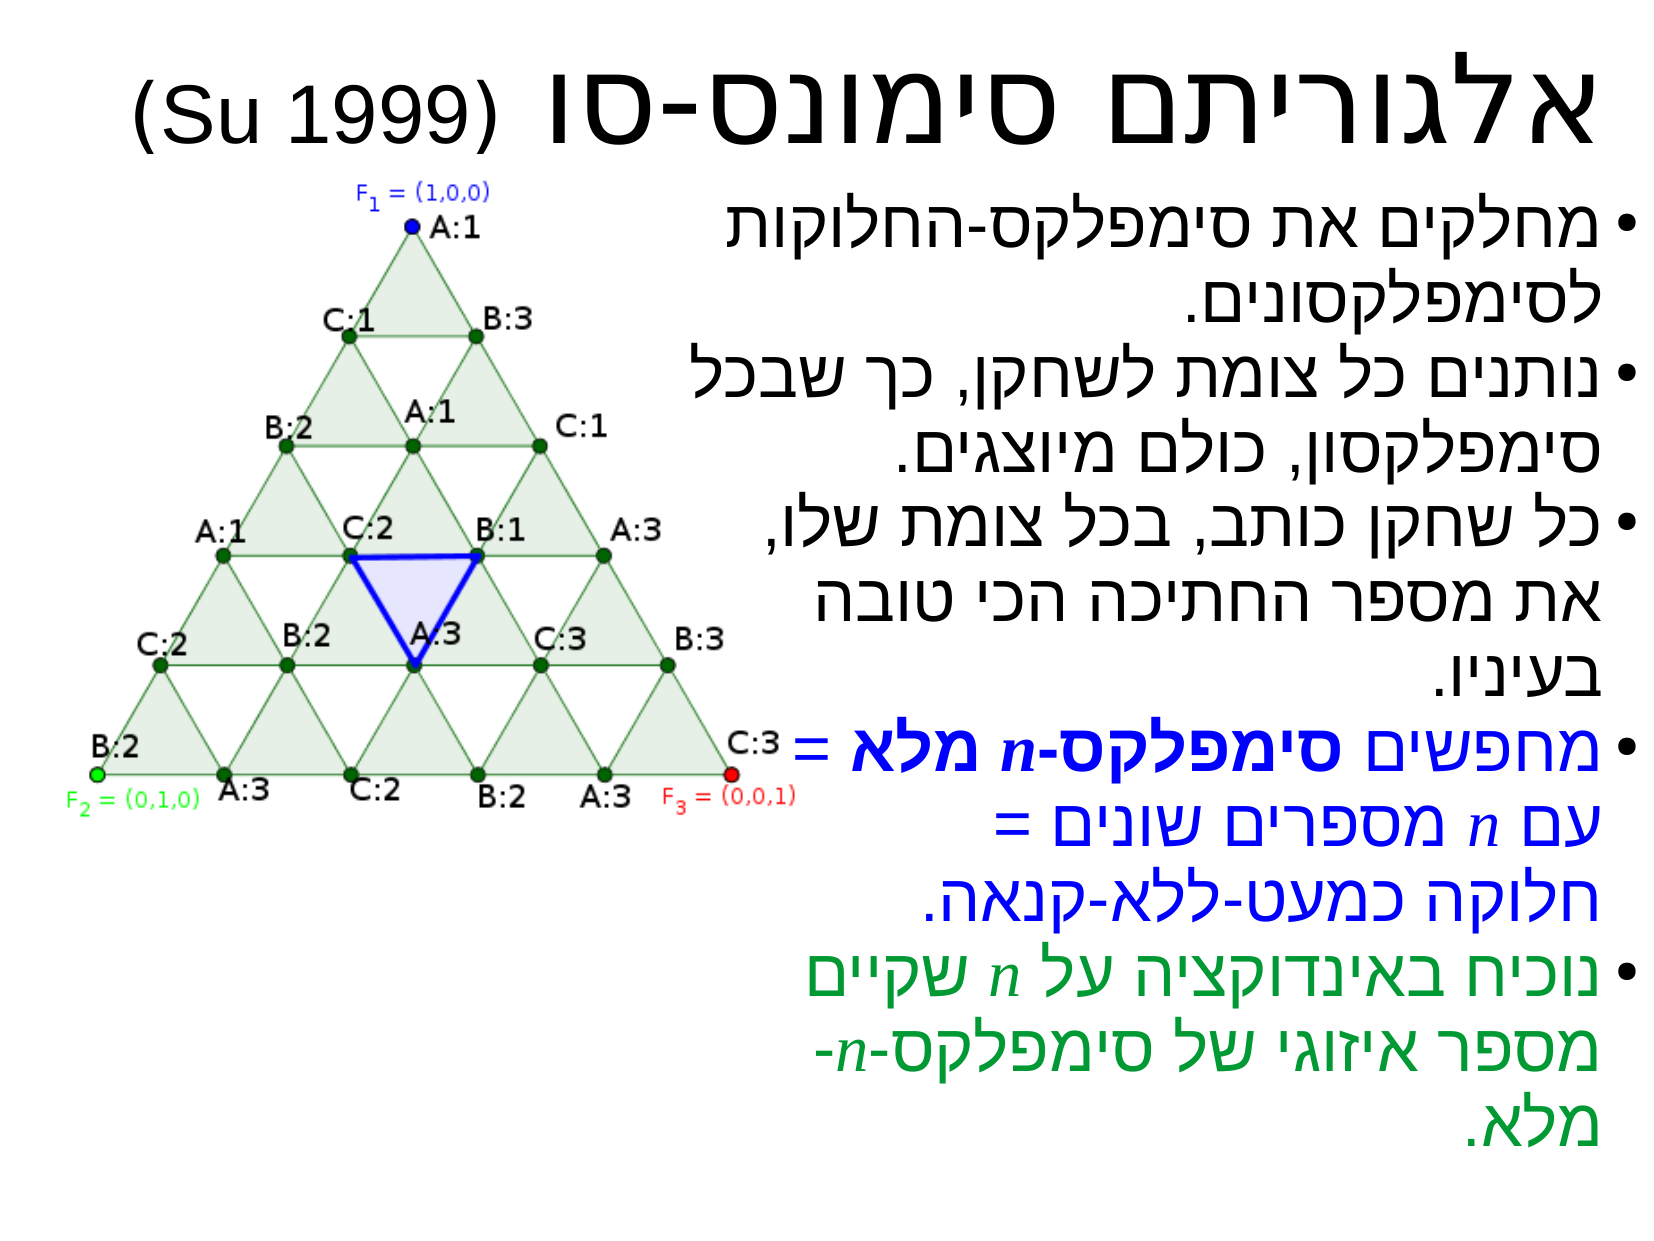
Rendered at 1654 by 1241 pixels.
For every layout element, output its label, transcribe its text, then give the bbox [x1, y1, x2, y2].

text_box מחלקים את סימפלקס-החלוקות לסימפלקסונים. נותנים כל צומת לשחקן, כך שבכל סימפלקסון, כולם מיוצגים. כל שחקן כותב, בכל צומת שלו, את מספר החתיכה הכי טובה בעיניו. מחפשים סימפלקס-n מלא = עם n מספרים שונים = חלוקה כמעט-ללא-קנאה. נוכיח באינדוקציה על n שקיים מספר איזוגי של סימפלקס-n-מלא. [660, 180, 1654, 1241]
picture [42, 167, 811, 855]
title אלגוריתם סימונס-סו (Su 1999) [30, 7, 1654, 181]
